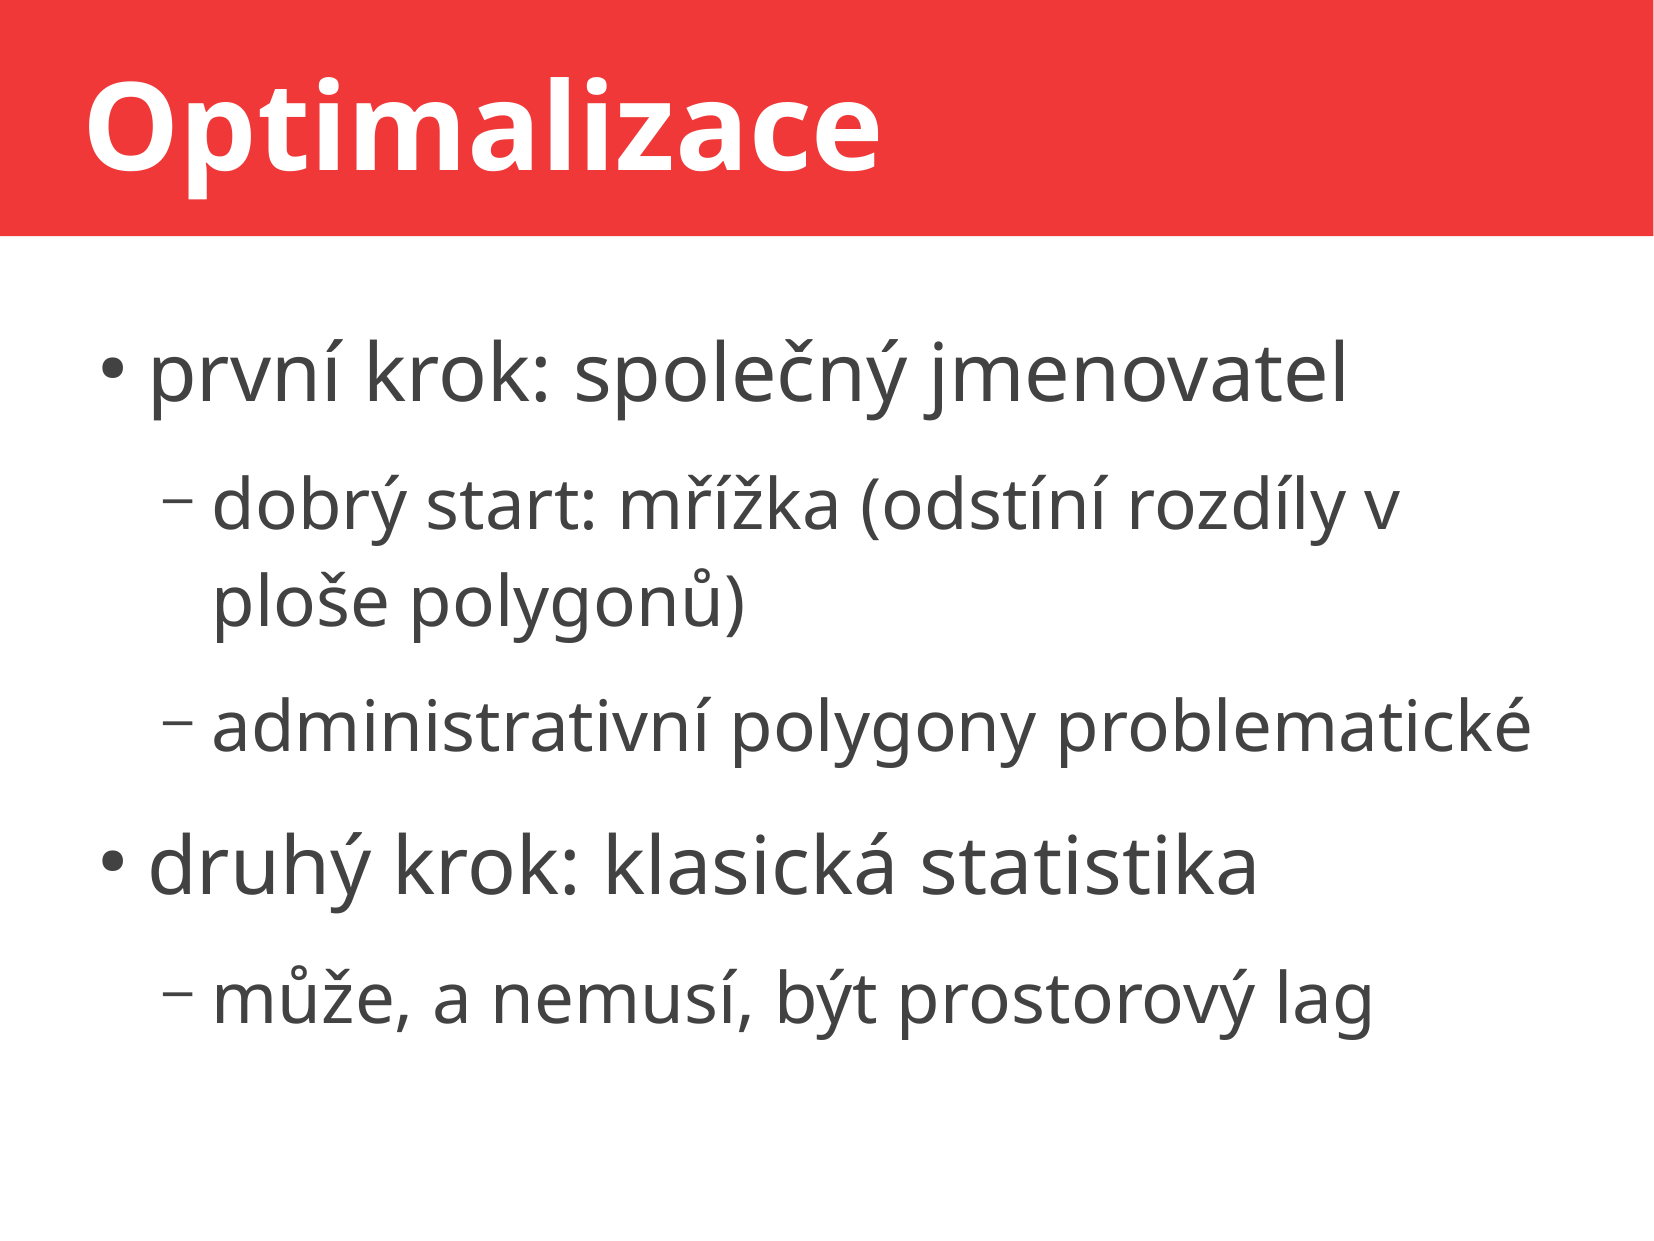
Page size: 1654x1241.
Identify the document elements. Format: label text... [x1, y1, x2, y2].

title Optimalizace [82, 19, 1571, 227]
list první krok: společný jmenovatel dobrý start: mřížka (odstíní rozdíly v ploše polygonů) administrativní polygony problematické druhý krok: klasická statistika může, a nemusí, být prostorový lag [82, 314, 1563, 1080]
